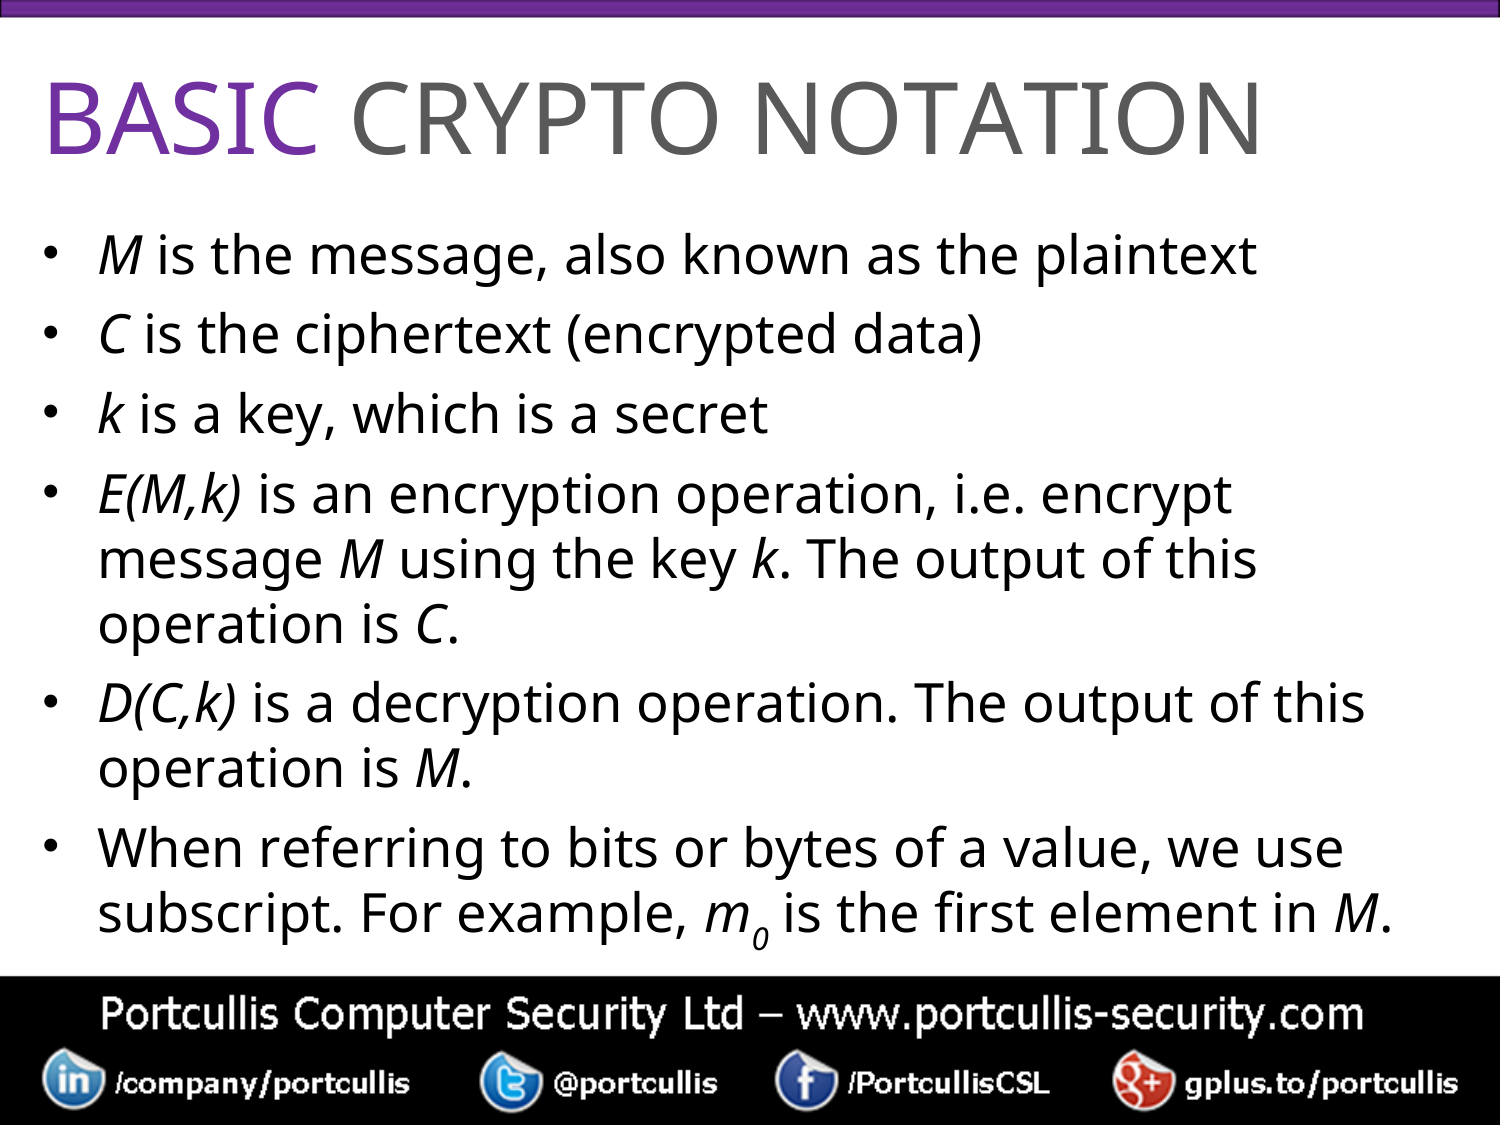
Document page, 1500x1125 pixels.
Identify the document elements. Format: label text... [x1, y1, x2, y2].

list M is the message, also known as the plaintext C is the ciphertext (encrypted data) k is a key, which is a secret E(M,k) is an encryption operation, i.e. encrypt message M using the key k. The output of this operation is C. D(C,k) is a decryption operation. The output of this operation is M. When referring to bits or bytes of a value, we use subscript. For example, m0 is the first element in M. [41, 219, 1428, 965]
title BASIC CRYPTO NOTATION [41, 42, 1434, 202]
picture [0, 0, 1500, 1125]
